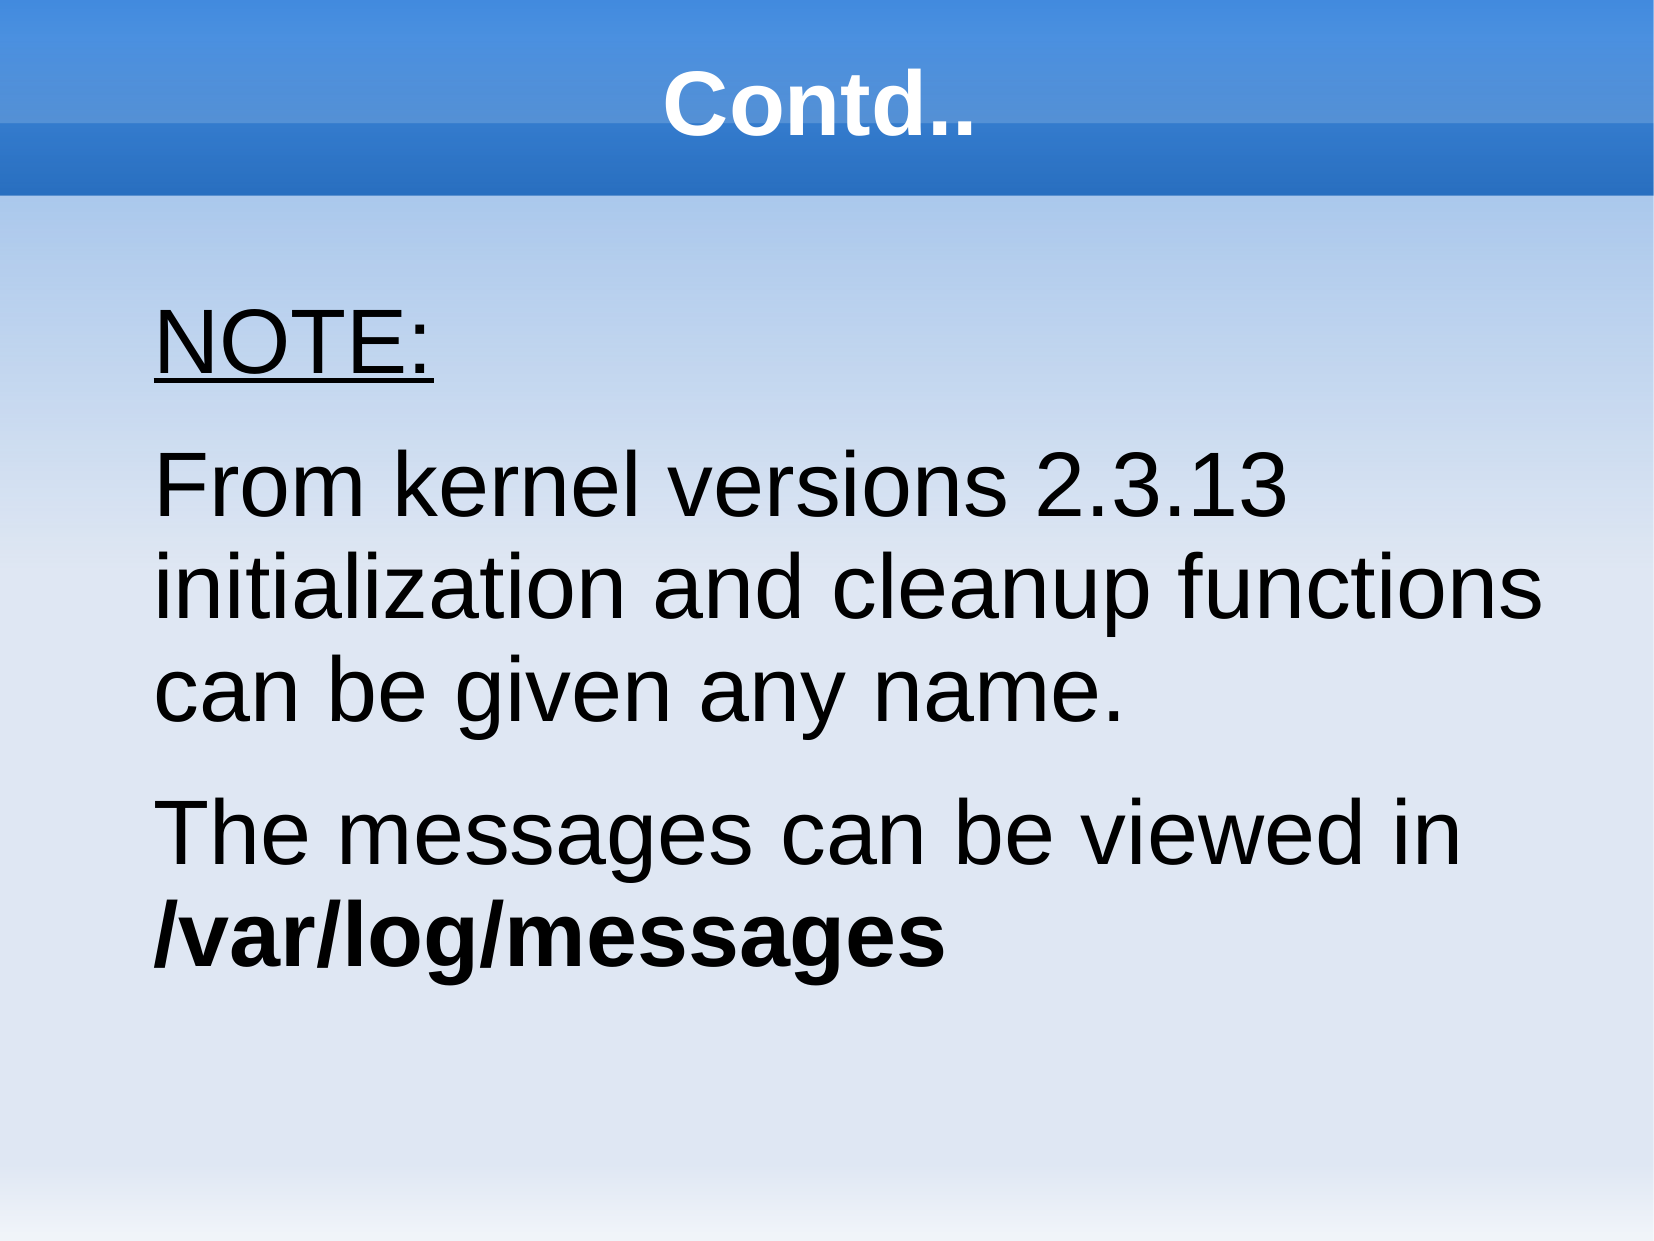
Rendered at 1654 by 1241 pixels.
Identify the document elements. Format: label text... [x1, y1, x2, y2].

title Contd.. [76, 7, 1565, 200]
picture [0, 0, 1654, 1241]
list NOTE: From kernel versions 2.3.13 initialization and cleanup functions can be given any name. The messages can be viewed in /var/log/messages [82, 290, 1571, 1130]
